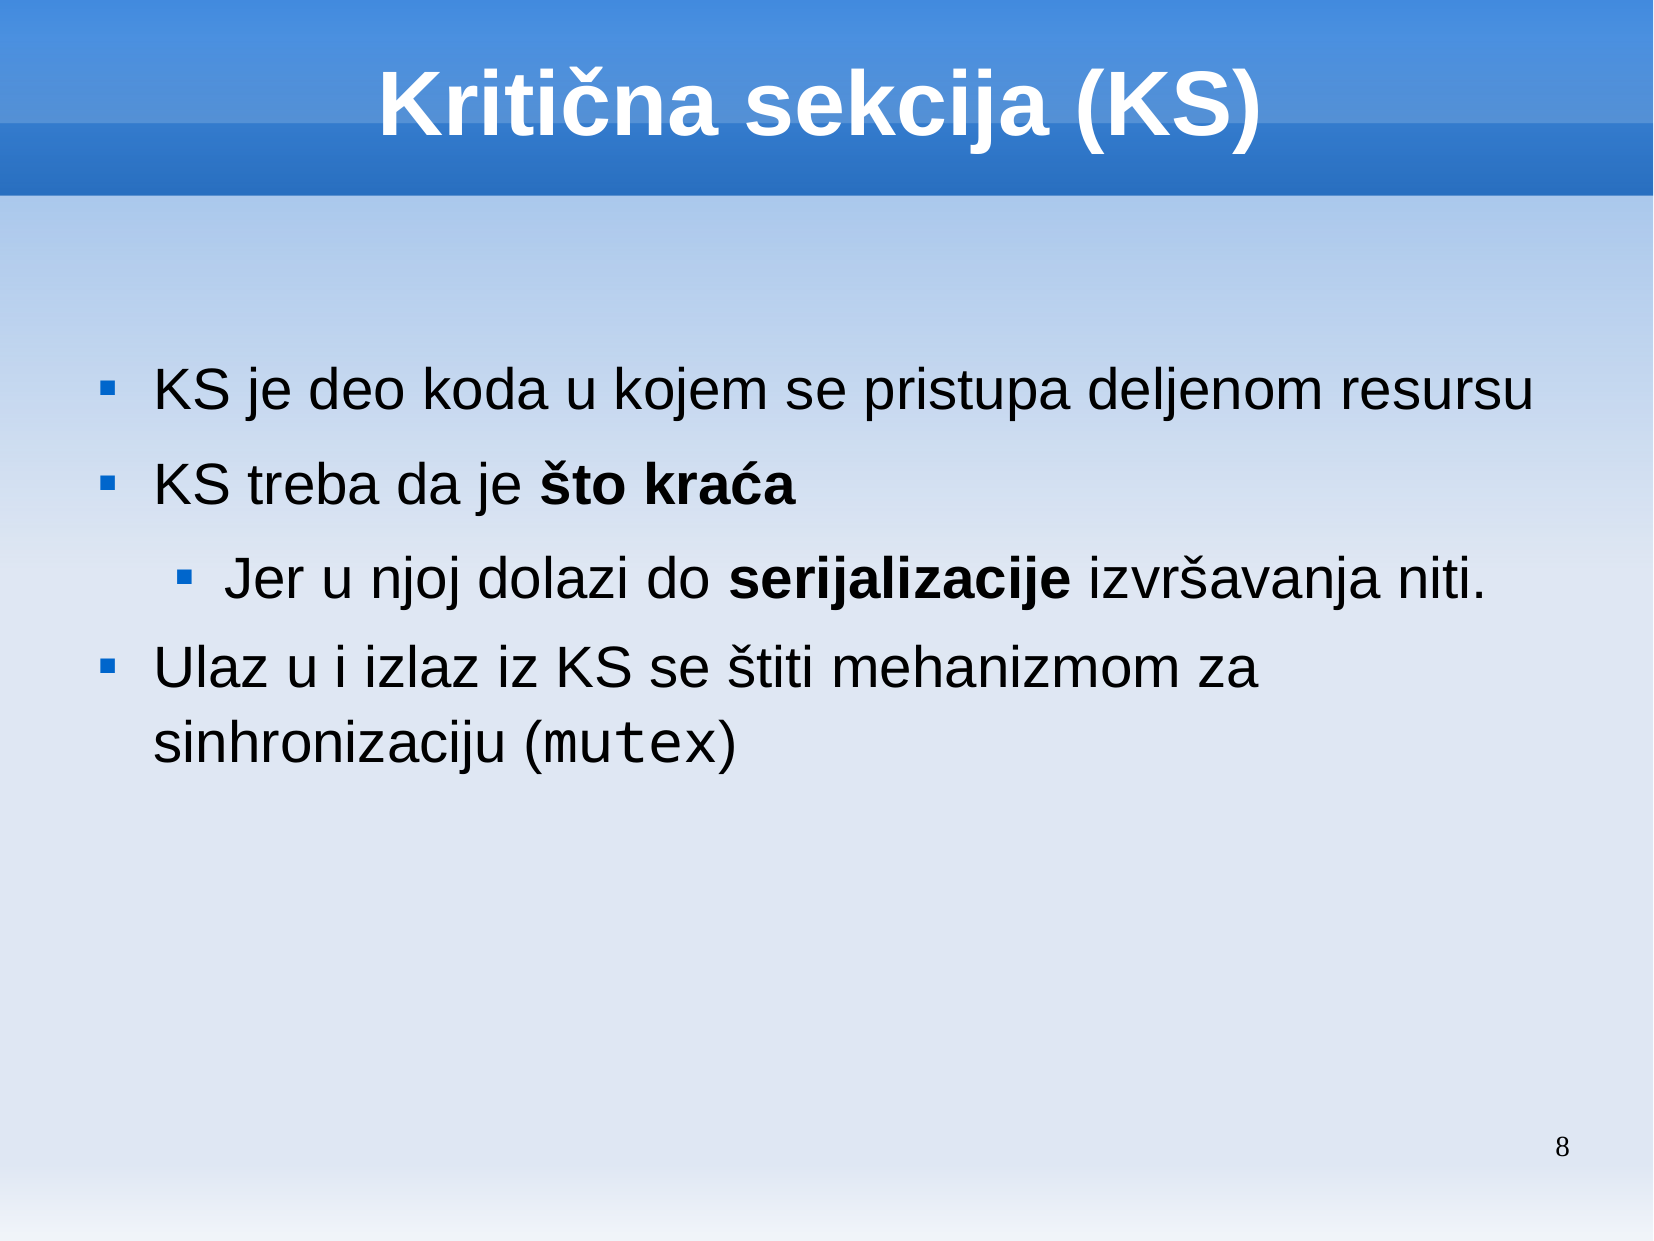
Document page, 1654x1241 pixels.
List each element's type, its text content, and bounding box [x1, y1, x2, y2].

picture [0, 0, 1654, 1241]
title Kritična sekcija (KS) [76, 0, 1565, 208]
list KS je deo koda u kojem se pristupa deljenom resursu KS treba da je što kraća Jer u njoj dolazi do serijalizacije izvršavanja niti. Ulaz u i izlaz iz KS se štiti mehanizmom za sinhronizaciju (mutex) [82, 262, 1588, 1082]
